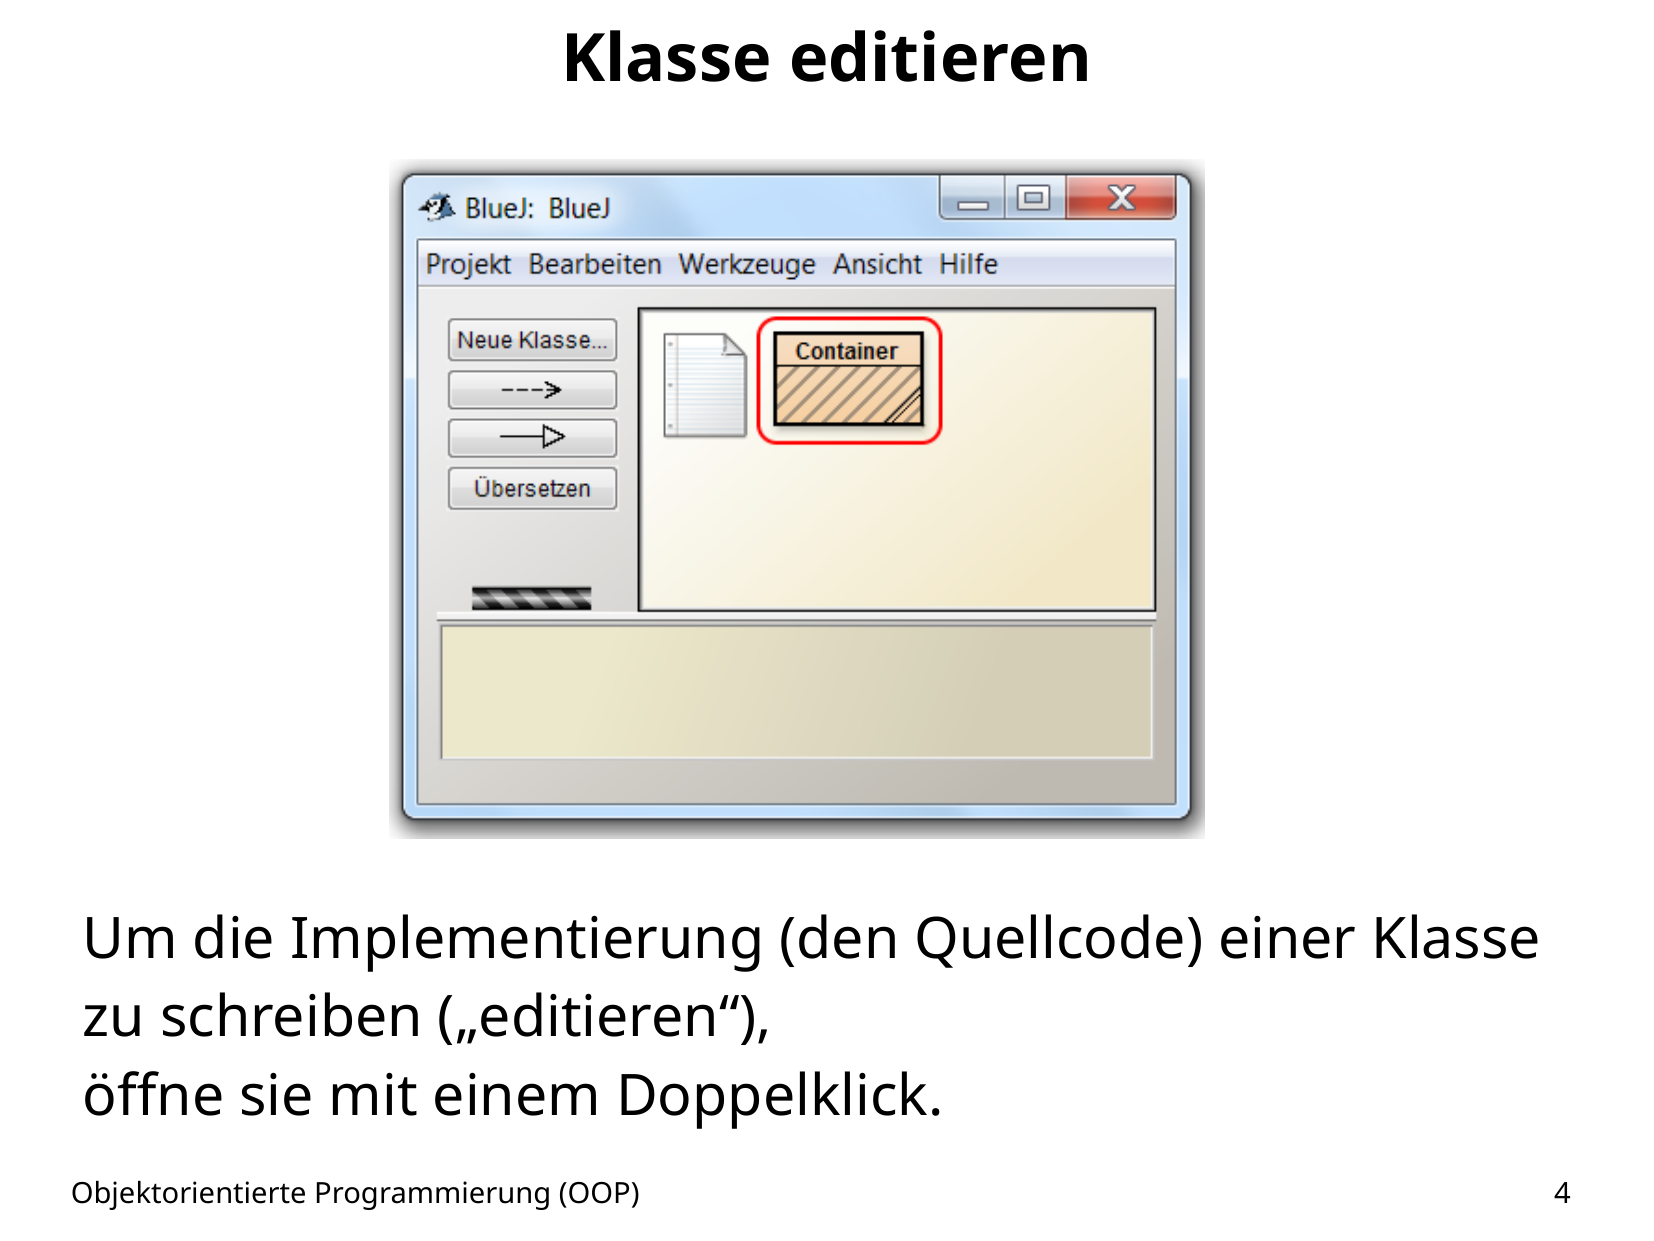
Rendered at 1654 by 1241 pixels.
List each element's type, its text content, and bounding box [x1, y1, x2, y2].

picture [389, 159, 1205, 839]
title Klasse editieren [0, 5, 1654, 107]
list Um die Implementierung (den Quellcode) einer Klasse zu schreiben („editieren“), öffne sie mit einem Doppelklick. [82, 897, 1571, 1134]
